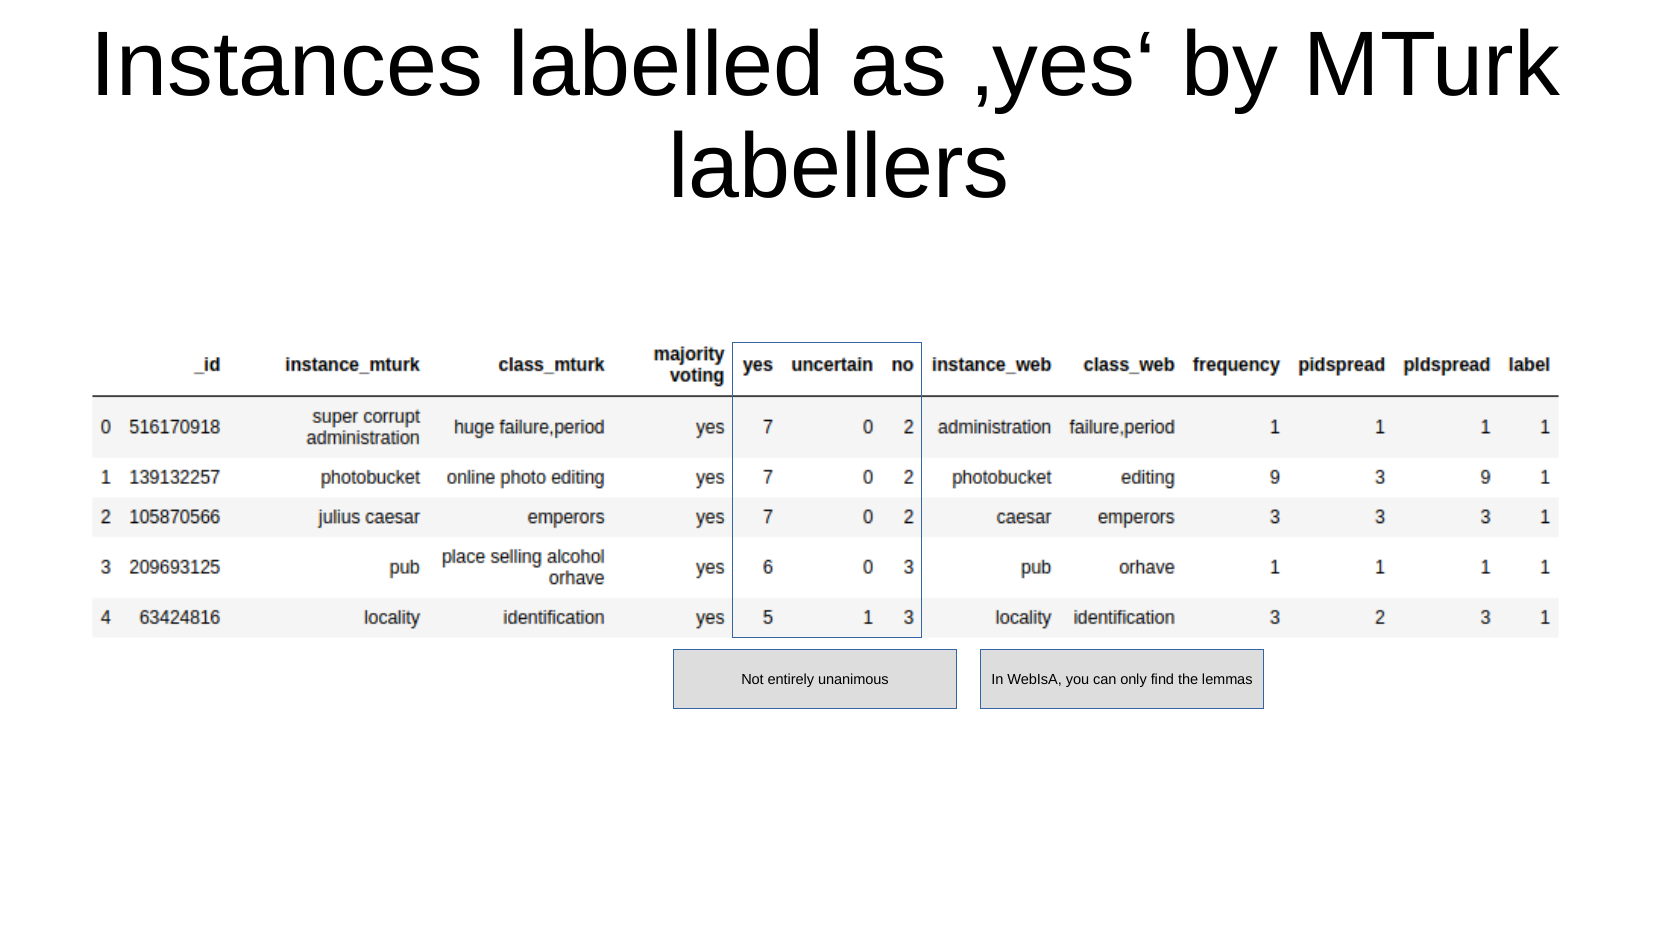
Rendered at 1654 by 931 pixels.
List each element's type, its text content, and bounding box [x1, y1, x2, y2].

text_box Not entirely unanimous [673, 649, 957, 709]
picture [82, 324, 1571, 650]
title Instances labelled as ‚yes‘ by MTurk labellers [82, 12, 1571, 218]
text_box In WebIsA, you can only find the lemmas [980, 649, 1264, 709]
